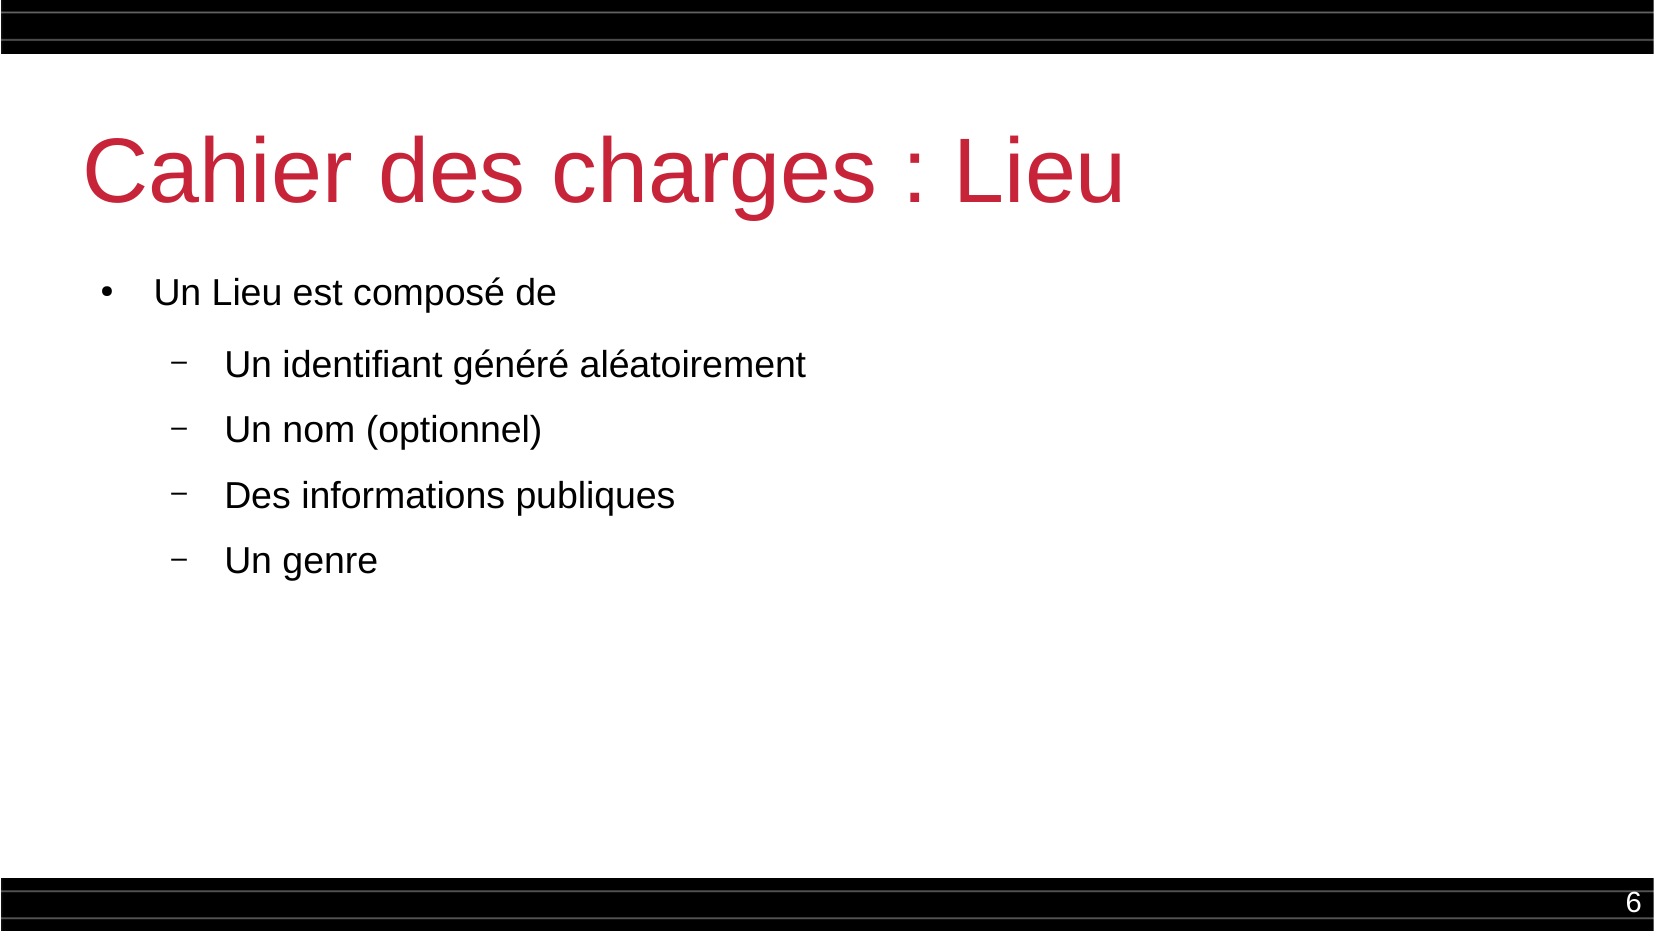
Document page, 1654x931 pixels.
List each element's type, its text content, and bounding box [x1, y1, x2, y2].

picture [1, 0, 1654, 54]
picture [1, 878, 1654, 931]
title Cahier des charges : Lieu [82, 92, 1571, 249]
list Un Lieu est composé de Un identifiant généré aléatoirement Un nom (optionnel) Des informations publiques Un genre [82, 271, 1571, 851]
